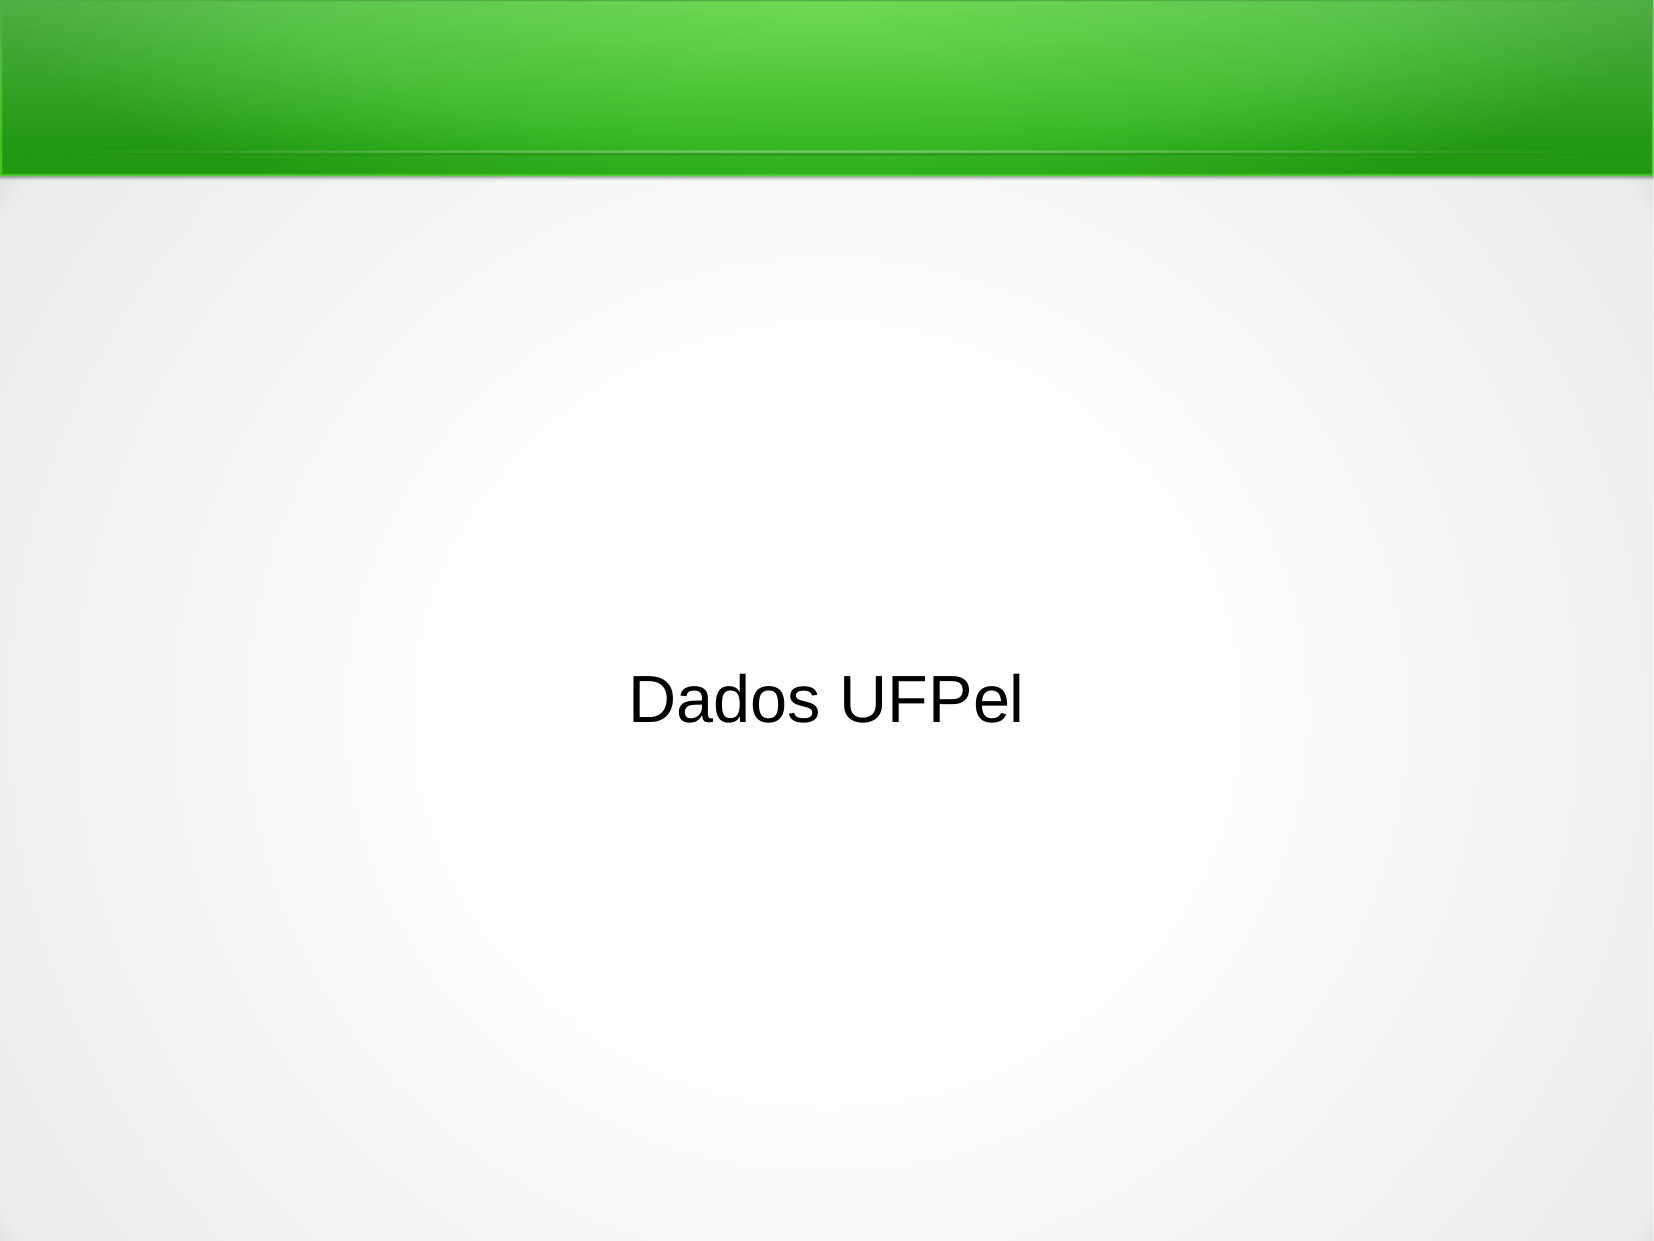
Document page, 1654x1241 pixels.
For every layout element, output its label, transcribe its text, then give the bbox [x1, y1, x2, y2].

picture [0, 0, 1654, 1241]
subtitle Dados UFPel [82, 370, 1571, 1028]
